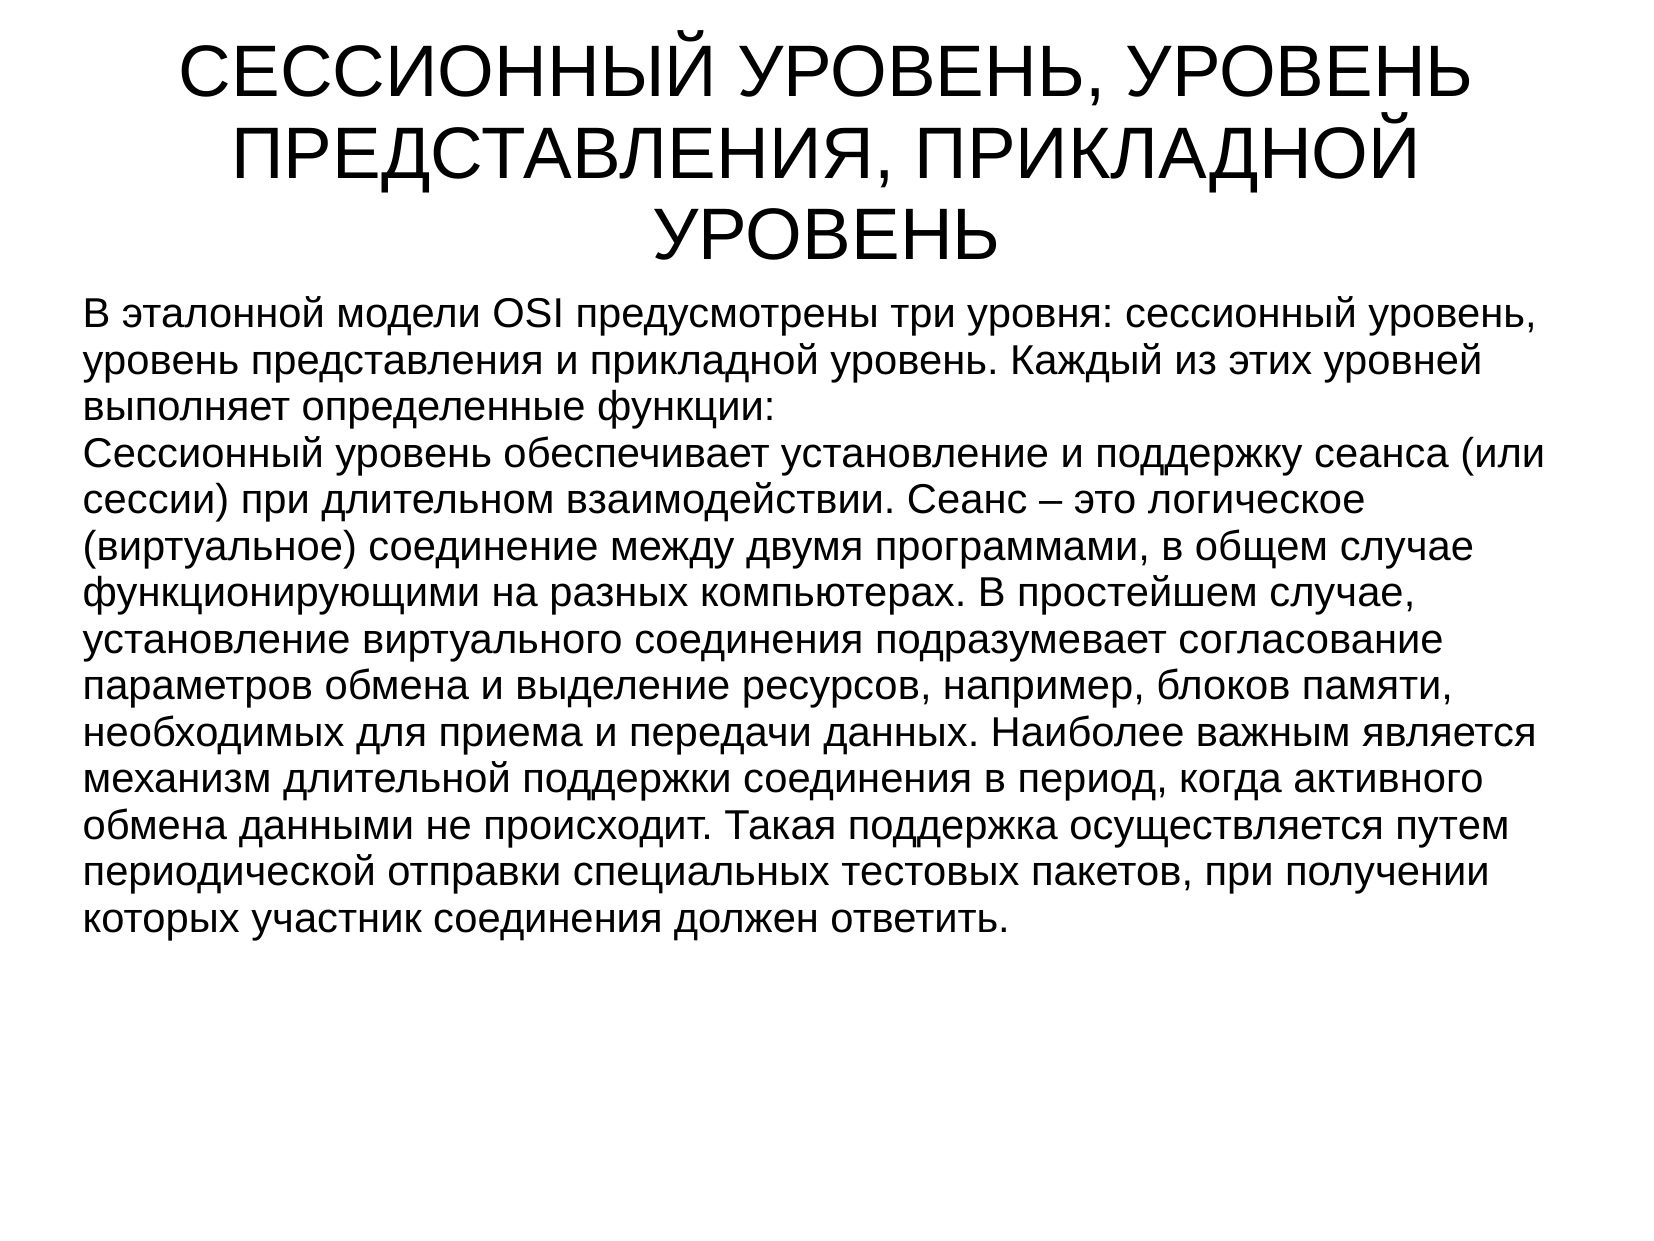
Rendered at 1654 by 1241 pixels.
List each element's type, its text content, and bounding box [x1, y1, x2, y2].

title СЕССИОННЫЙ УРОВЕНЬ, УРОВЕНЬ ПРЕДСТАВЛЕНИЯ, ПРИКЛАДНОЙ УРОВЕНЬ [82, 30, 1571, 276]
subtitle В эталонной модели OSI предусмотрены три уровня: сессионный уровень, уровень представления и прикладной уровень. Каждый из этих уровней выполняет определенные функции: Сессионный уровень обеспечивает установление и поддержку сеанса (или сессии) при длительном взаимодействии. Сеанс – это логическое (виртуальное) соединение между двумя программами, в общем случае функционирующими на разных компьютерах. В простейшем случае, установление виртуального соединения подразумевает согласование параметров обмена и выделение ресурсов, например, блоков памяти, необходимых для приема и передачи данных. Наиболее важным является механизм длительной поддержки соединения в период, когда активного обмена данными не происходит. Такая поддержка осуществляется путем периодической отправки специальных тестовых пакетов, при получении которых участник соединения должен ответить. [82, 290, 1571, 1010]
